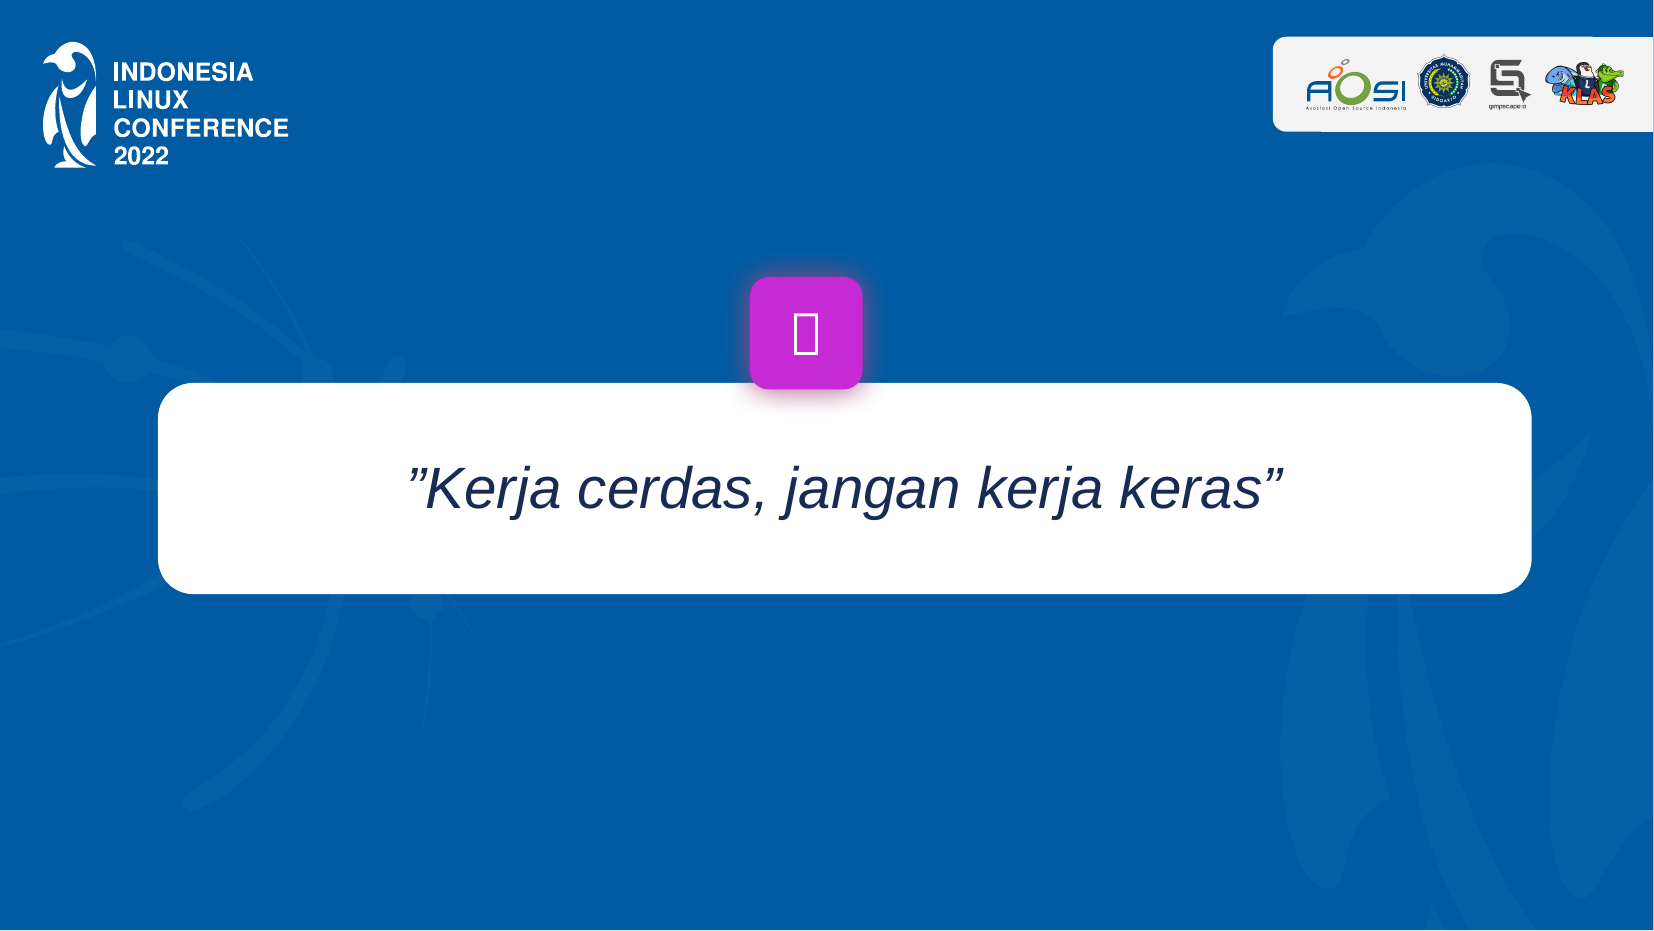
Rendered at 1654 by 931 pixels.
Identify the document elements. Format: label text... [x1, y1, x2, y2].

picture [1545, 62, 1624, 105]
picture [1417, 54, 1471, 108]
text_box ”Kerja cerdas, jangan kerja keras” [157, 382, 1532, 595]
text_box 📜 [749, 276, 863, 390]
